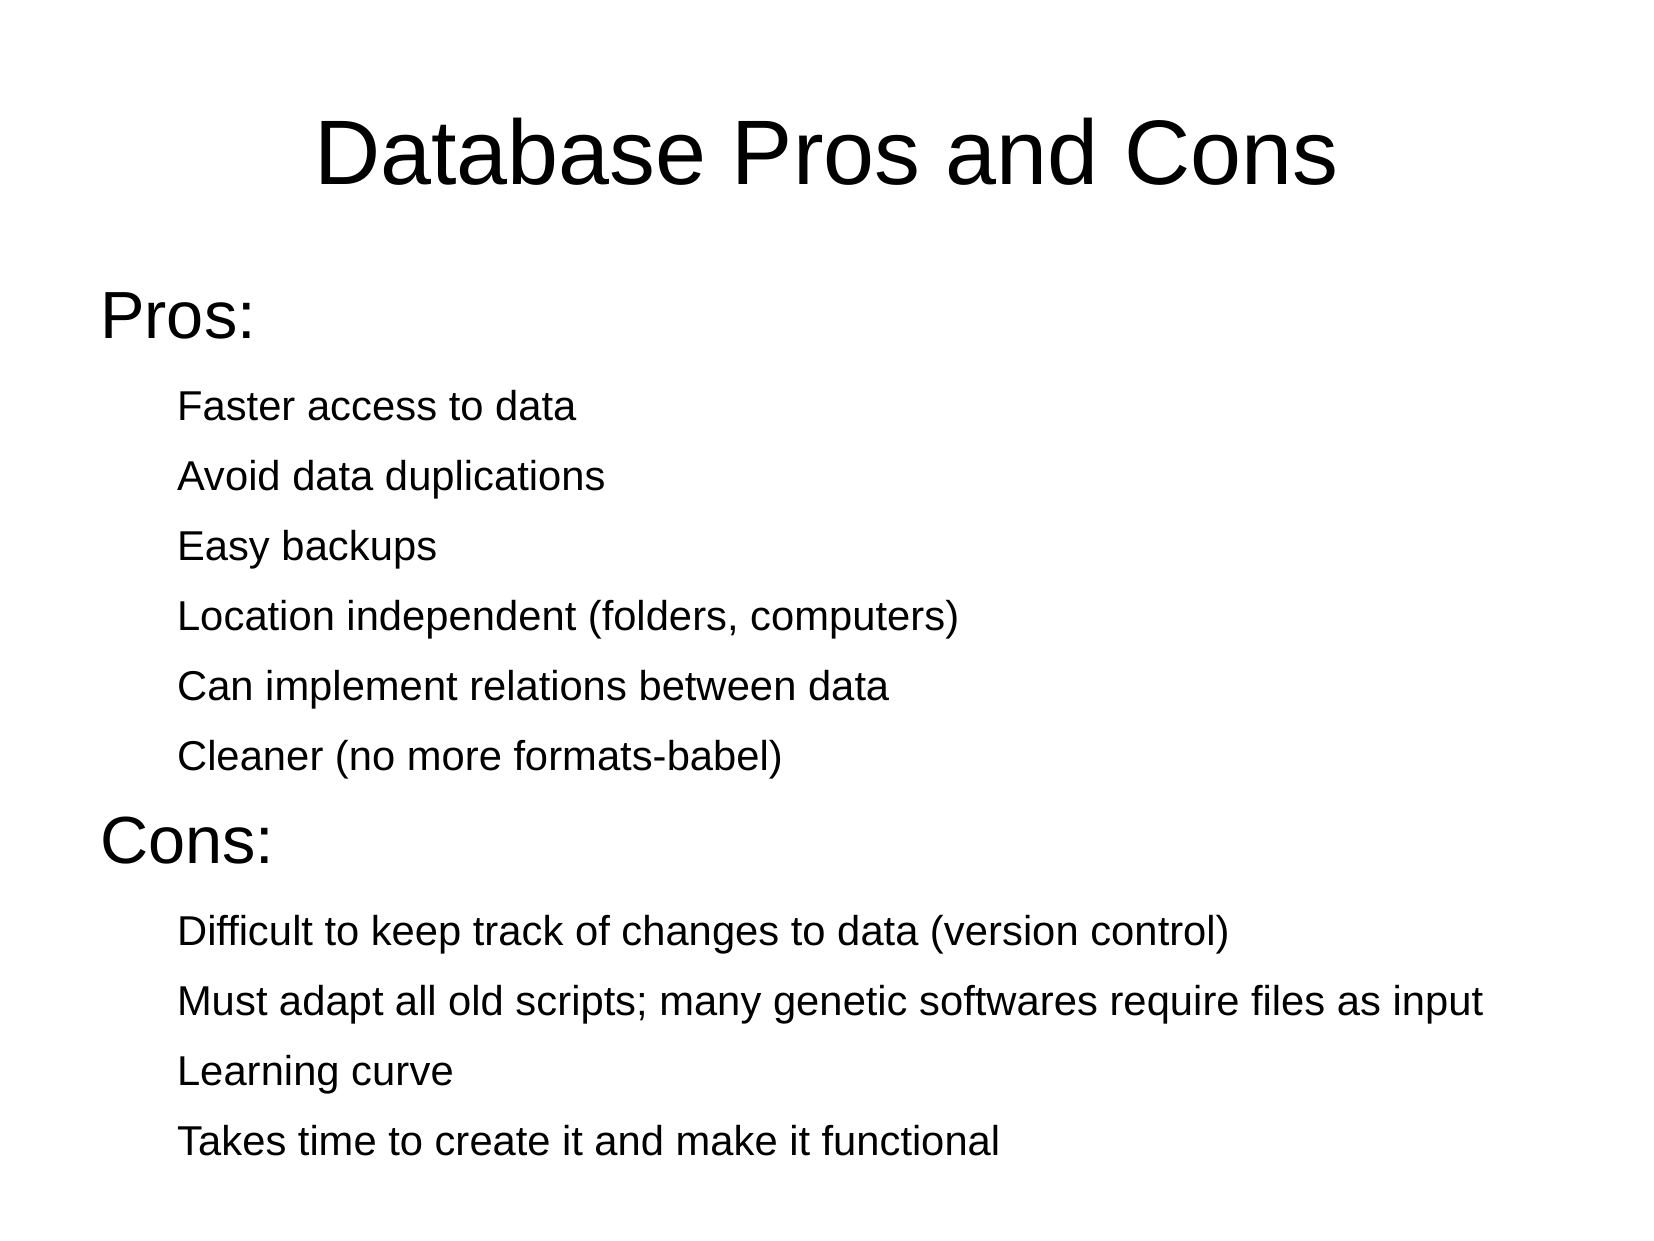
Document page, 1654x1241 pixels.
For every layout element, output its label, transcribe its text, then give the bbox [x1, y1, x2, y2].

list Pros: Faster access to data Avoid data duplications Easy backups Location independent (folders, computers) Can implement relations between data Cleaner (no more formats-babel) Cons: Difficult to keep track of changes to data (version control) Must adapt all old scripts; many genetic softwares require files as input Learning curve Takes time to create it and make it functional [82, 278, 1571, 1237]
title Database Pros and Cons [82, 56, 1571, 250]
